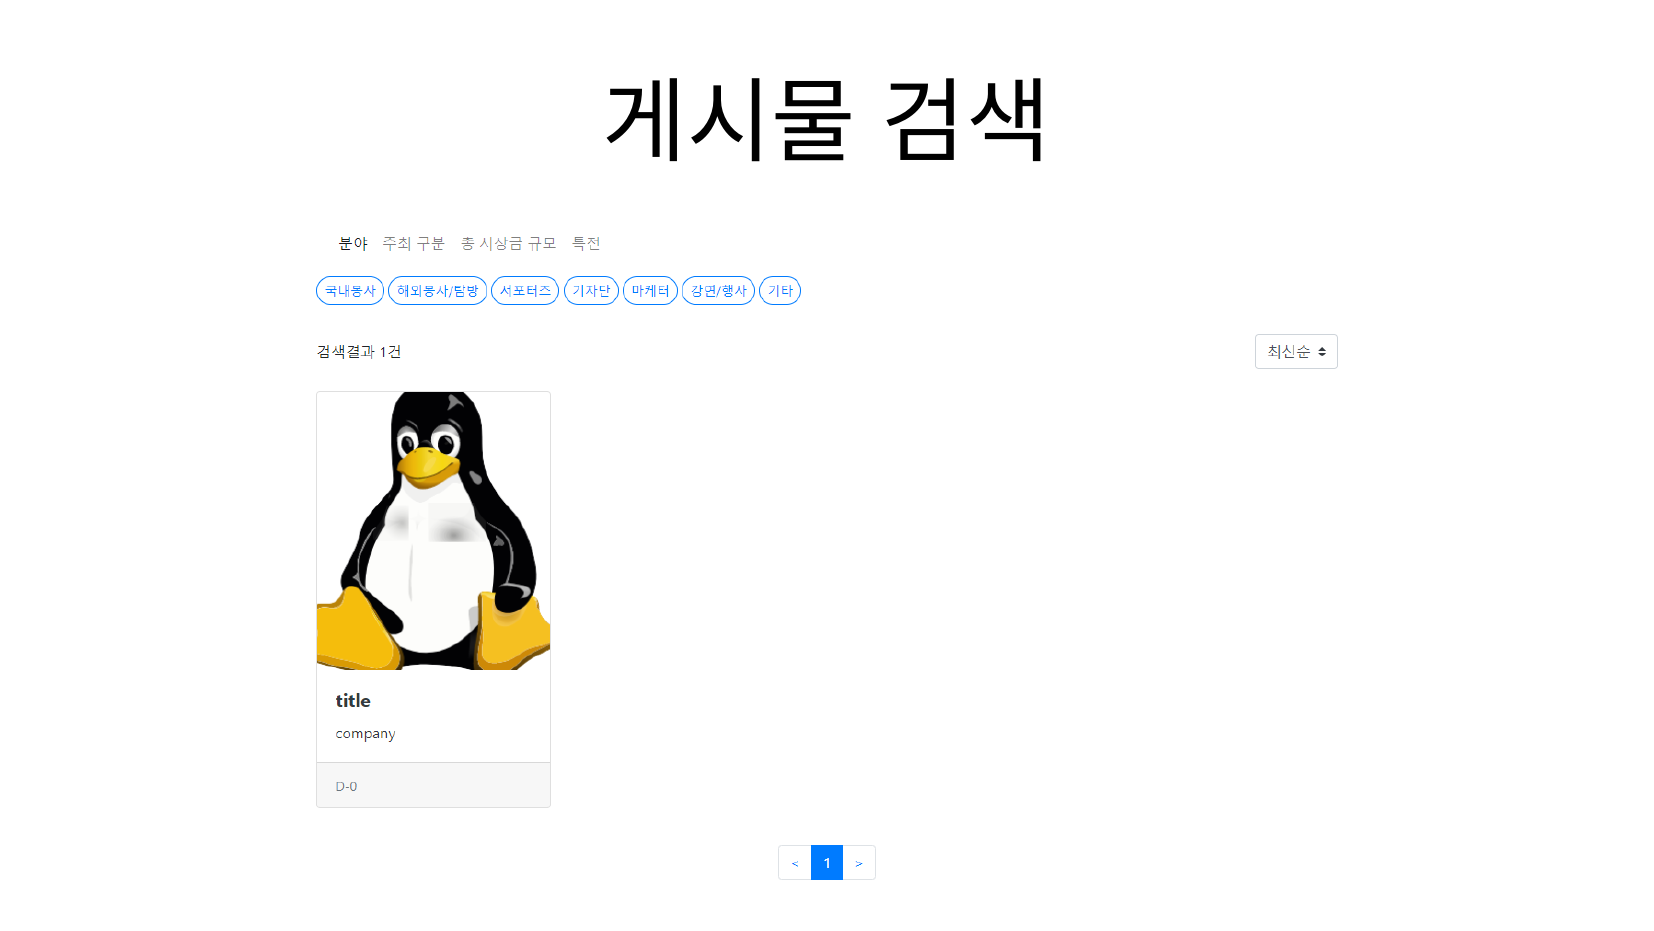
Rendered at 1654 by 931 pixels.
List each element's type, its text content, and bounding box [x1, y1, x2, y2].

picture [302, 217, 1351, 886]
title 게시물 검색 [82, 37, 1571, 193]
